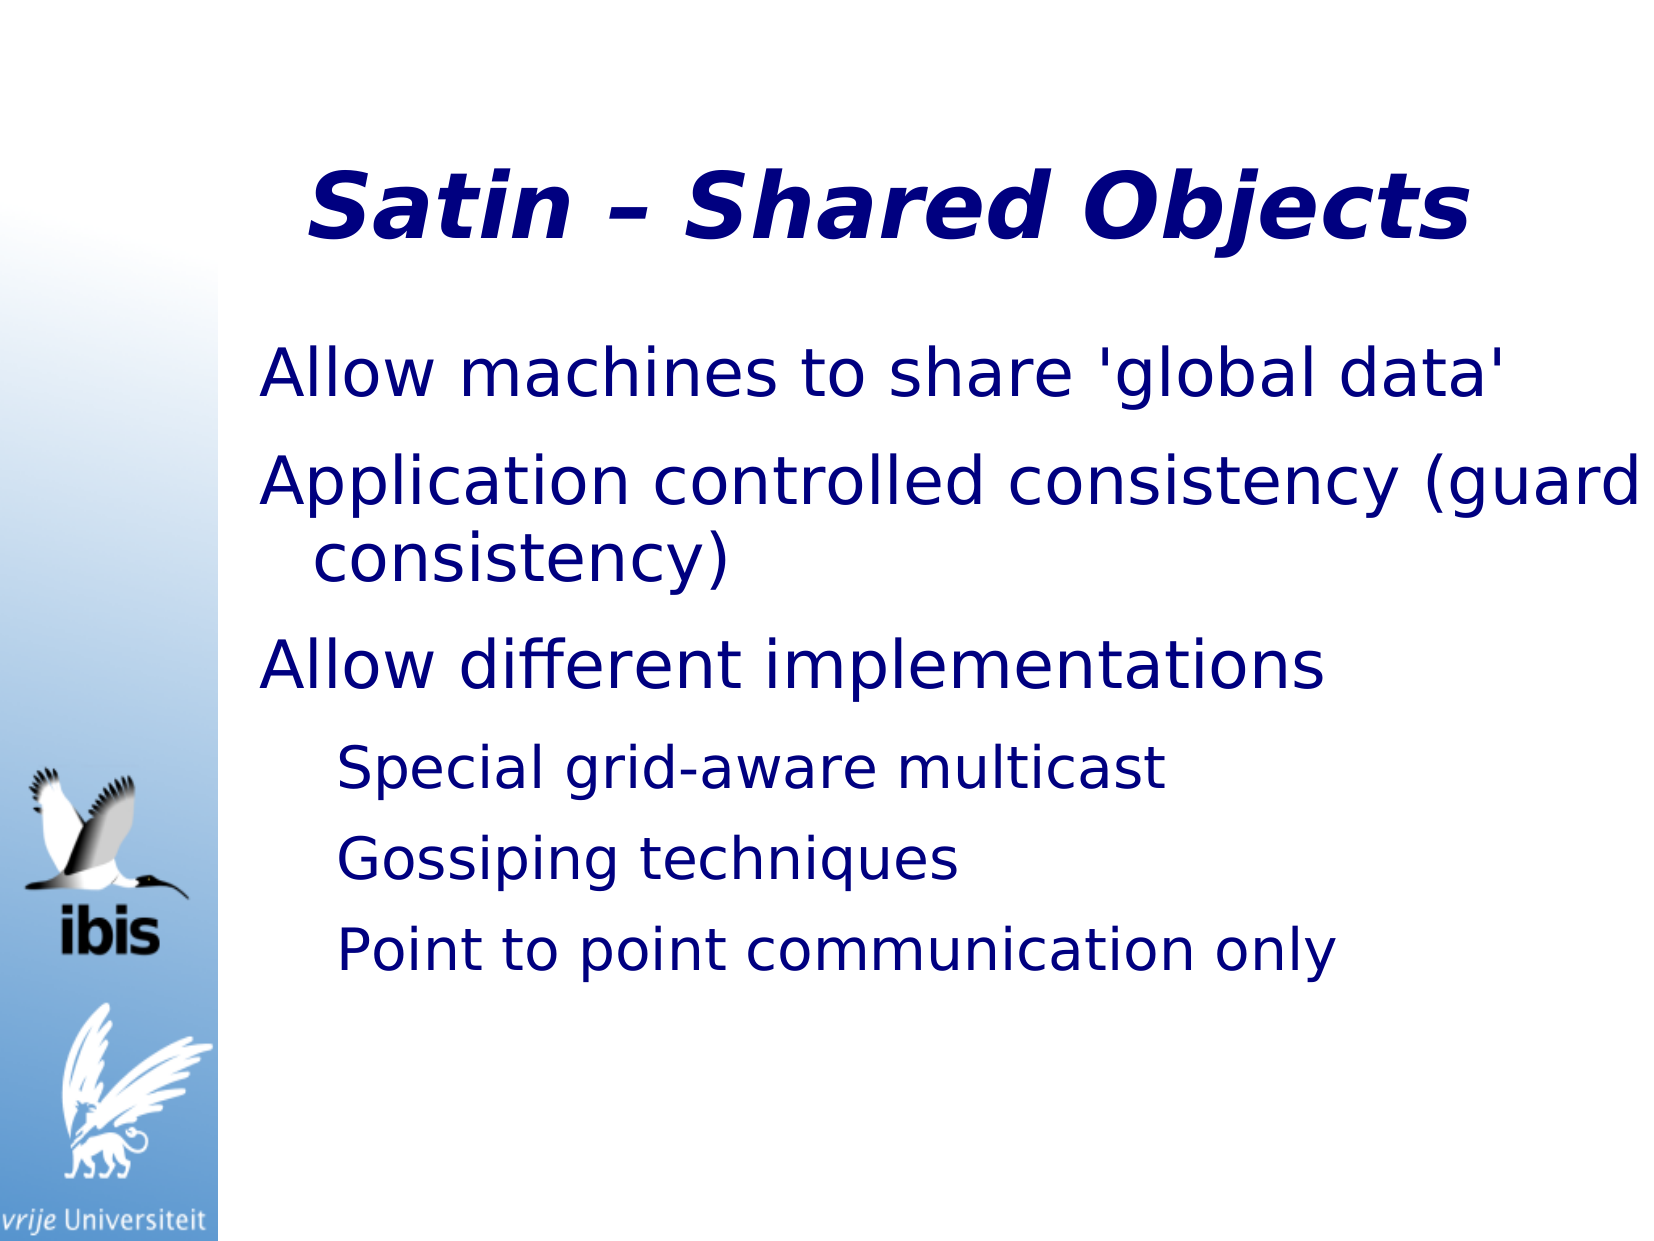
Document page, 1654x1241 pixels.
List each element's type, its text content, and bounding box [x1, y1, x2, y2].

list Allow machines to share 'global data' Application controlled consistency (guard consistency) Allow different implementations Special grid-aware multicast Gossiping techniques Point to point communication only [241, 334, 1654, 1178]
picture [0, 0, 218, 1241]
title Satin – Shared Objects [248, 102, 1534, 310]
